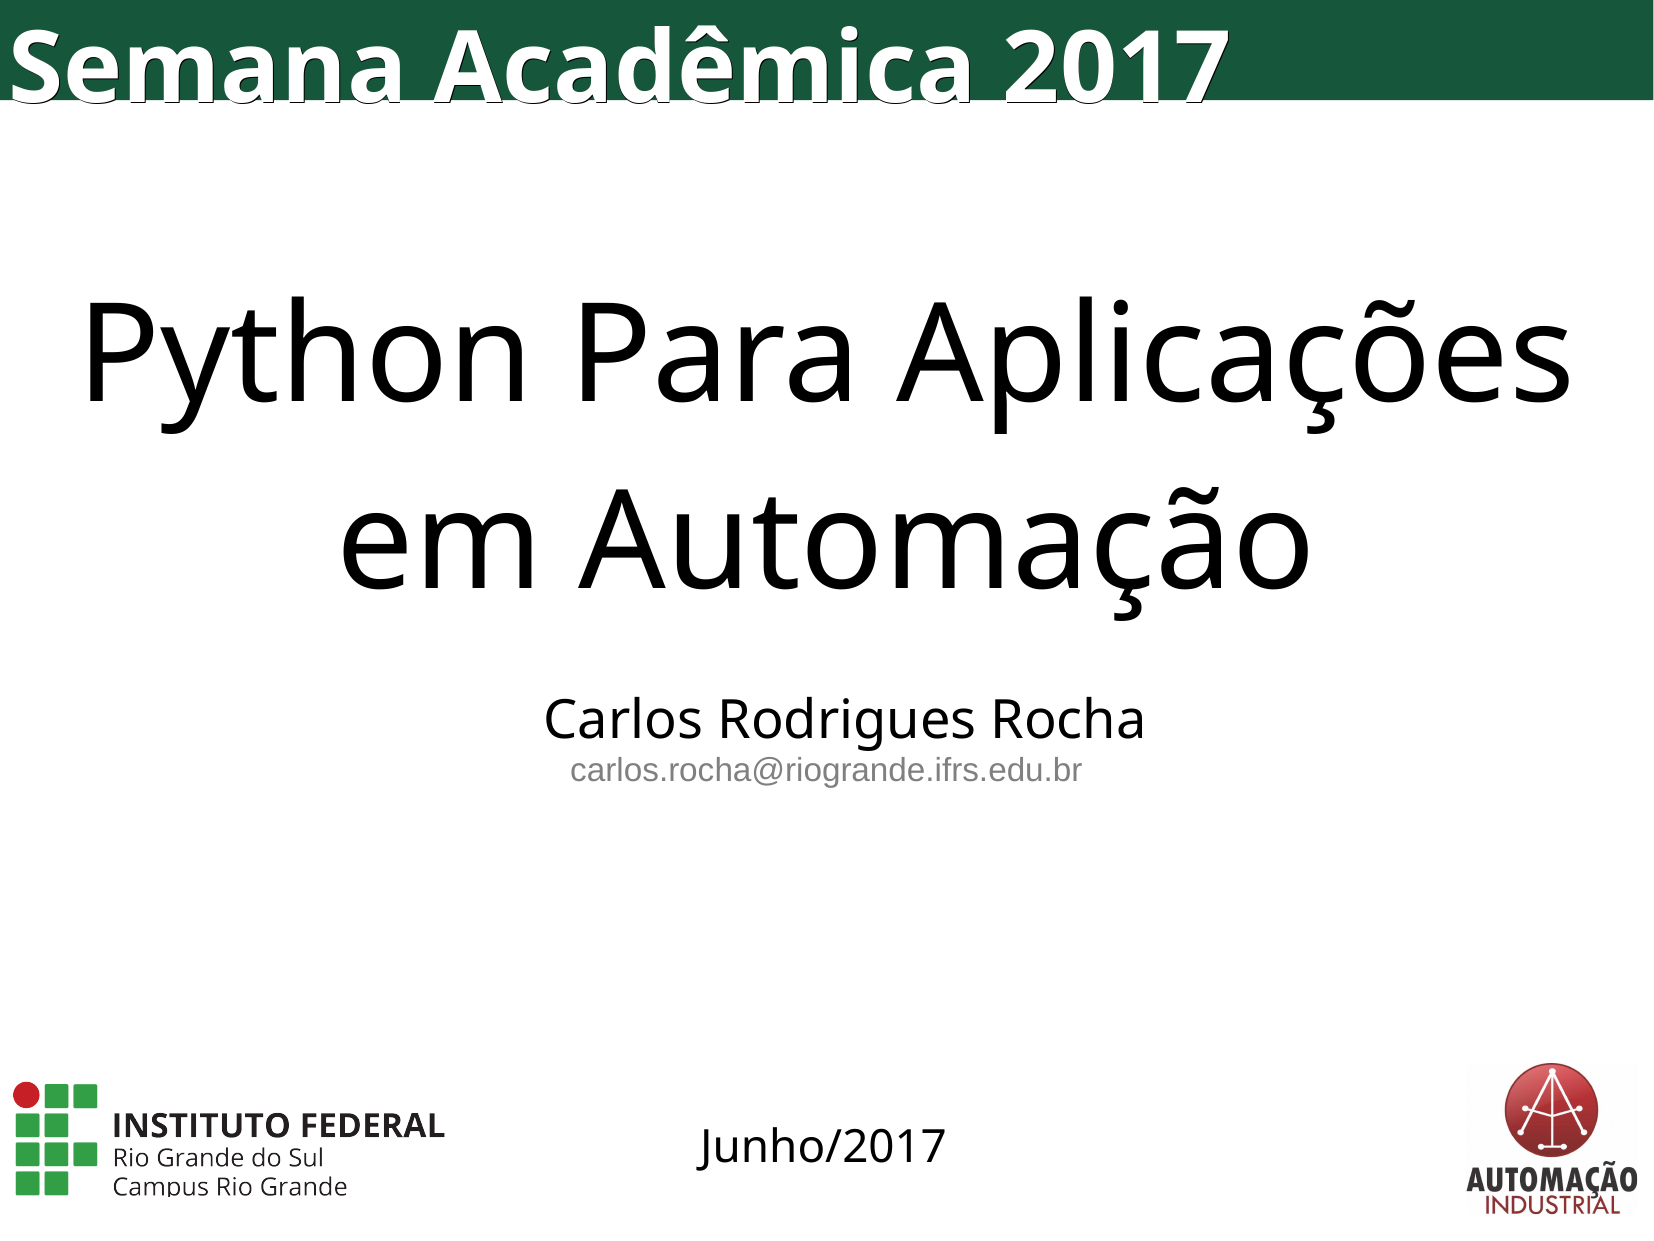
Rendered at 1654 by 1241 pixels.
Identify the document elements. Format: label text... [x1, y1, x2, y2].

text_box [1182, 44, 1211, 101]
picture [1465, 1062, 1638, 1215]
text_box Junho/2017 [685, 1105, 969, 1173]
picture [11, 1080, 447, 1197]
text_box carlos.rocha@riogrande.ifrs.edu.br [555, 744, 1099, 797]
text_box Semana Acadêmica 2017 [0, 0, 1182, 129]
text_box Carlos Rodrigues Rocha [528, 673, 1152, 750]
text_box [1182, 0, 1654, 101]
subtitle Python Para Aplicações em Automação [59, 210, 1595, 674]
